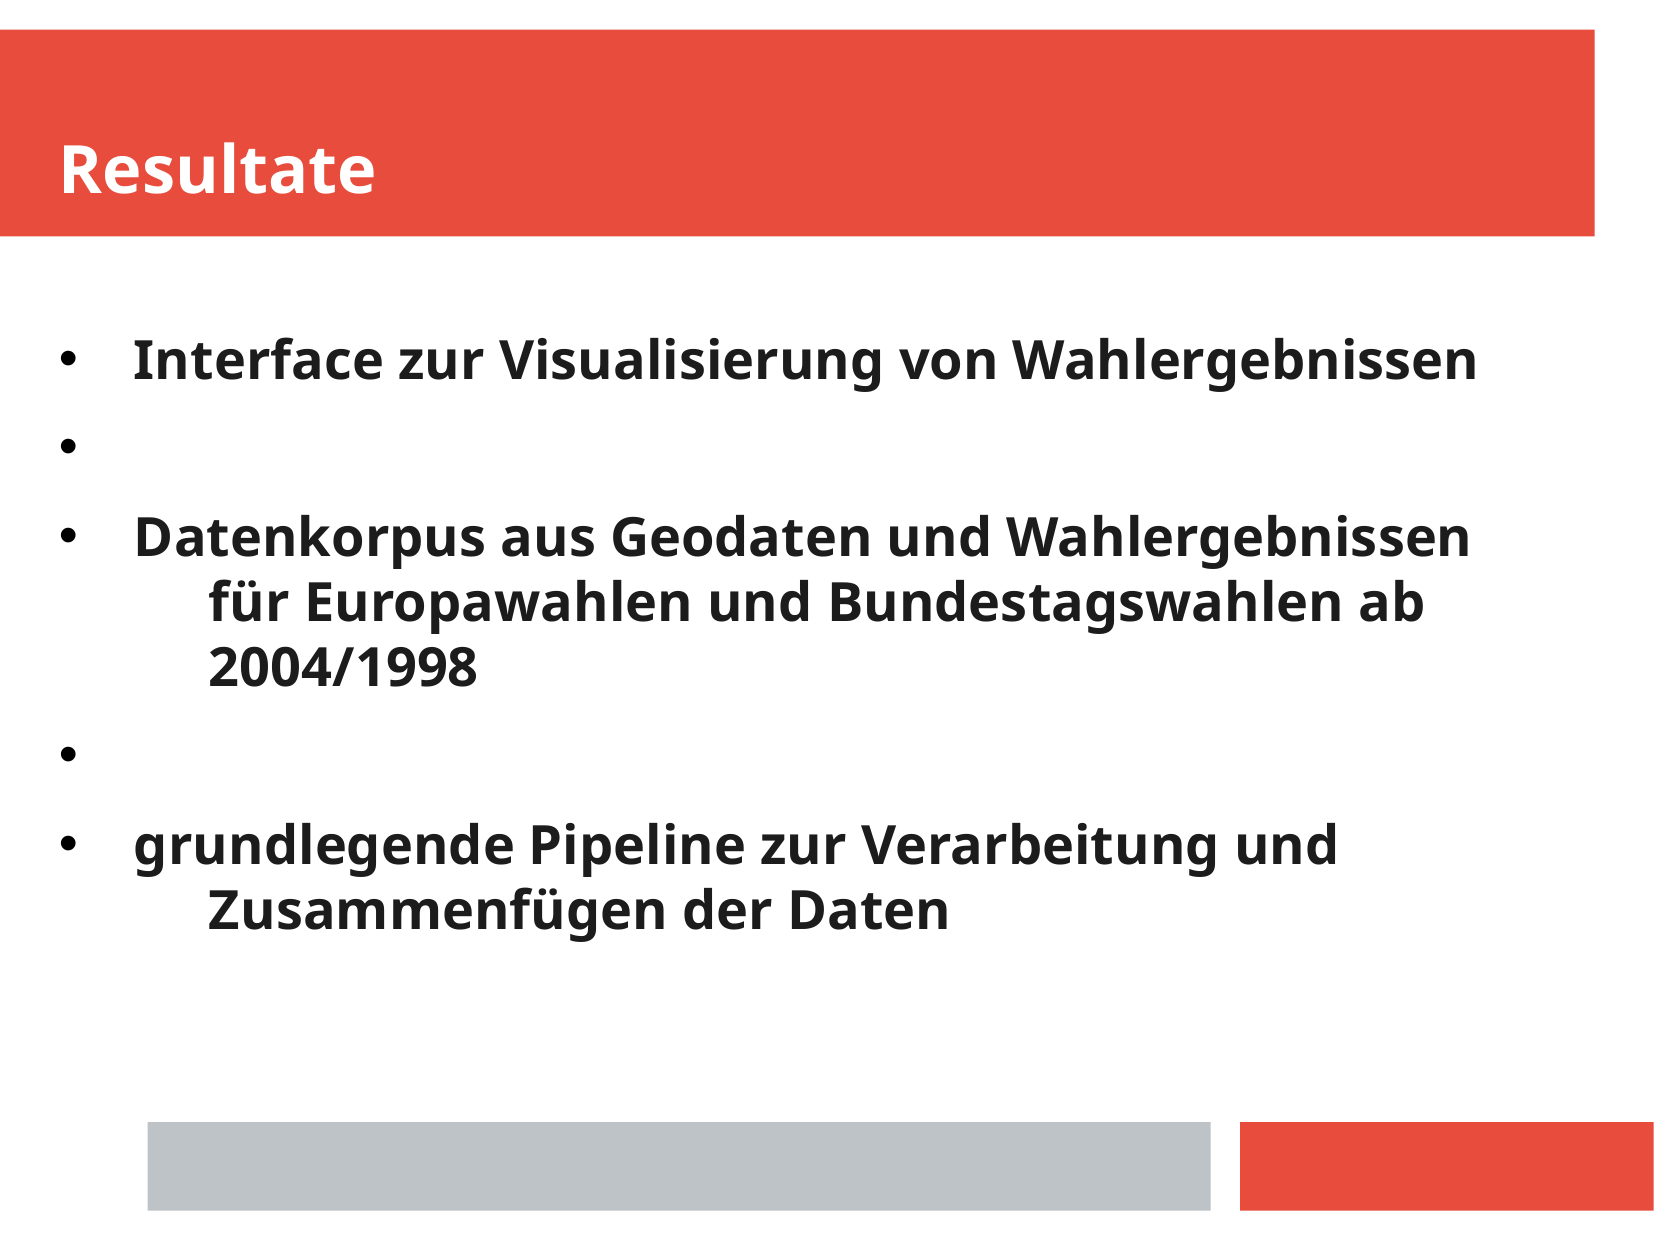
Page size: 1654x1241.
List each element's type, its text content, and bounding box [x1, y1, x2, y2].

list Interface zur Visualisierung von Wahlergebnissen Datenkorpus aus Geodaten und Wahlergebnissen für Europawahlen und Bundestagswahlen ab 2004/1998 grundlegende Pipeline zur Verarbeitung und Zusammenfügen der Daten [59, 324, 1565, 1093]
title Resultate [59, 59, 1595, 207]
